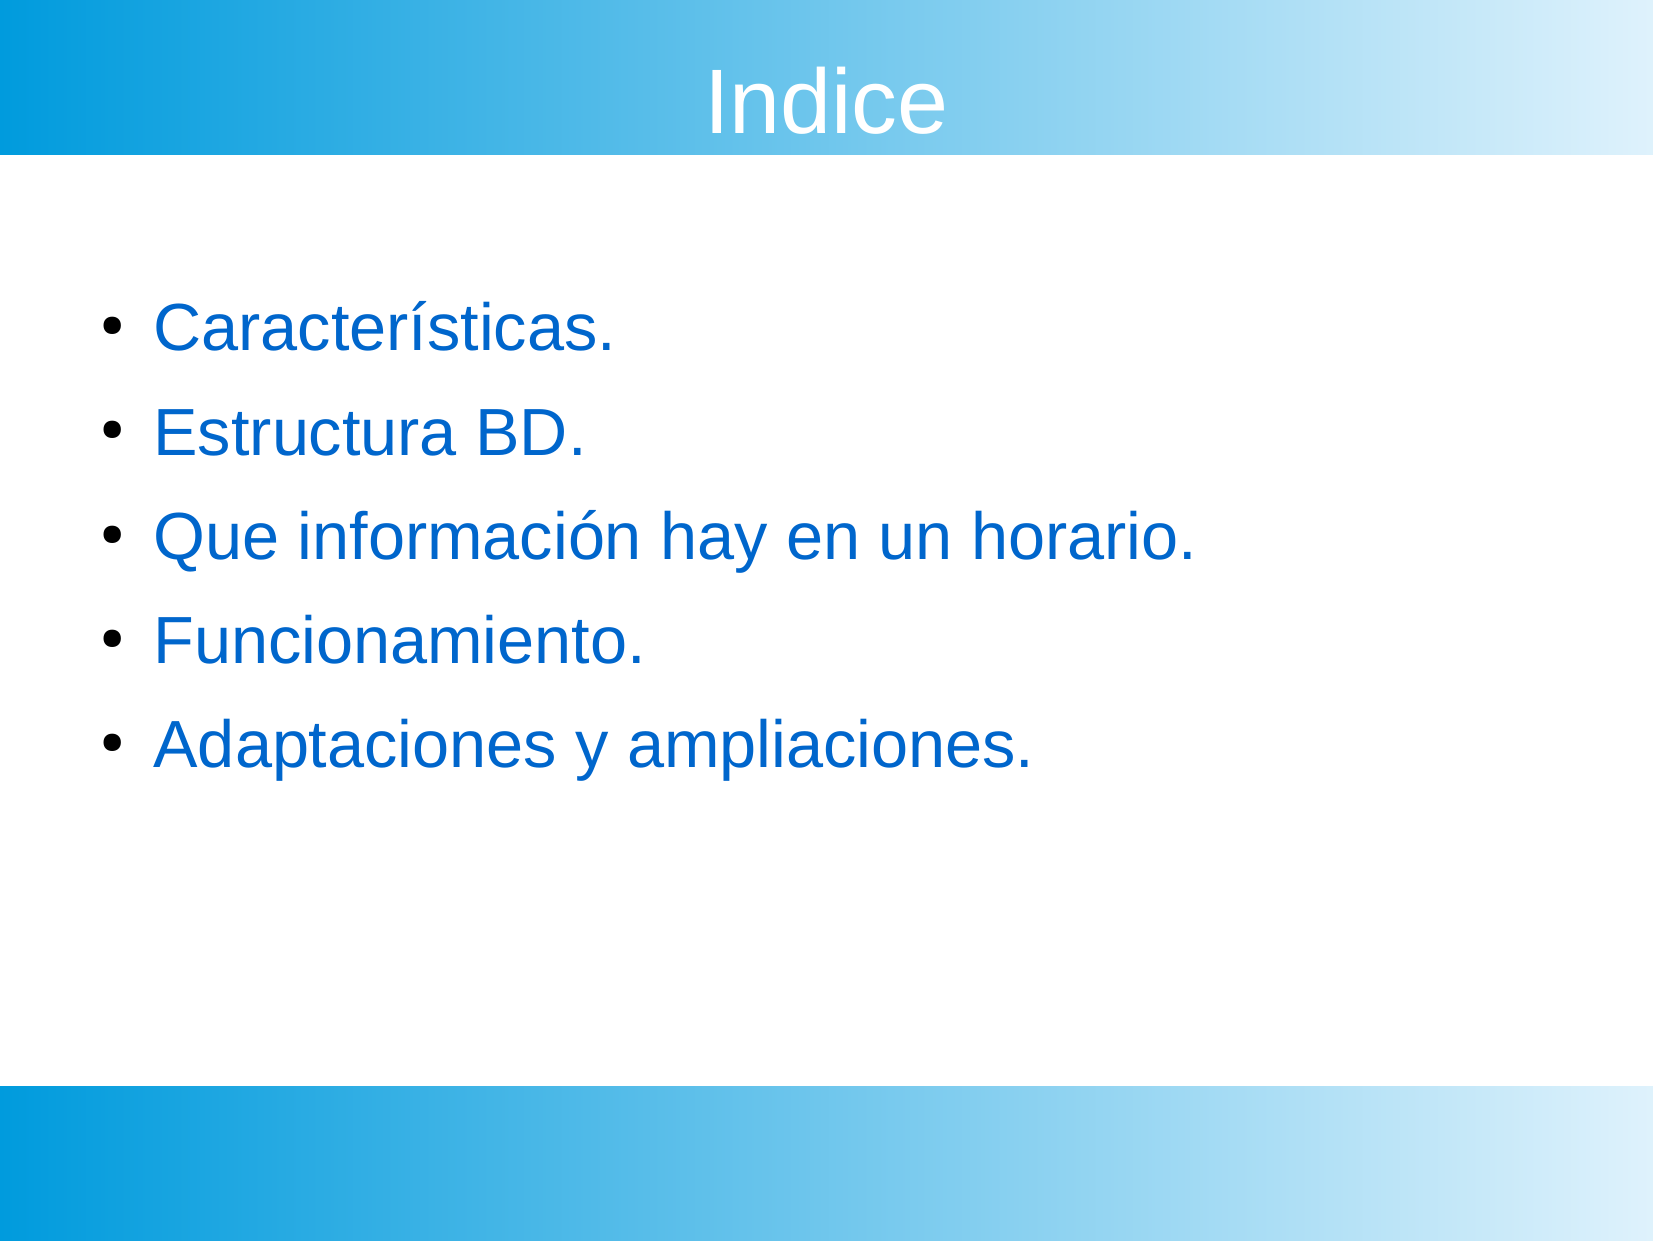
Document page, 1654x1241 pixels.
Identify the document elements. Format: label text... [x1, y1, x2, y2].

title Indice [82, 49, 1571, 155]
list Características. Estructura BD. Que información hay en un horario. Funcionamiento. Adaptaciones y ampliaciones. [82, 290, 1571, 1010]
